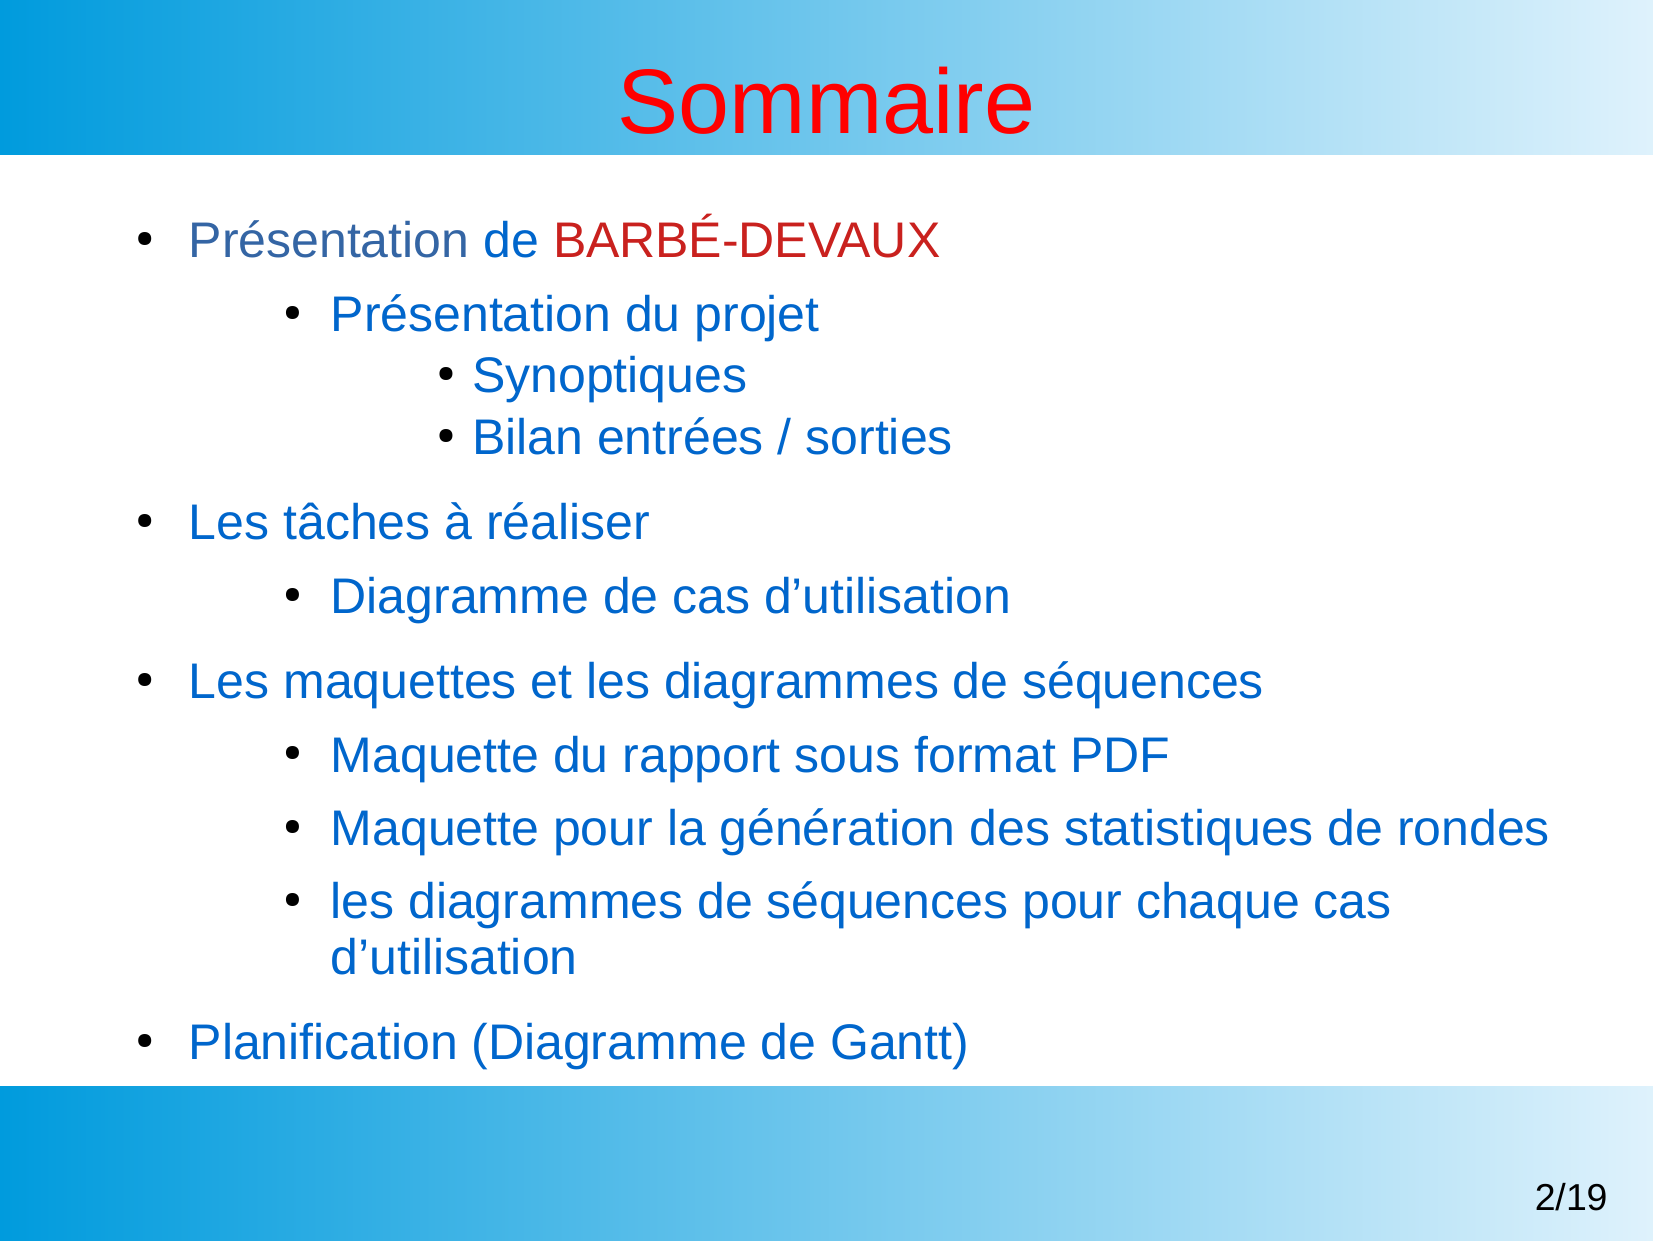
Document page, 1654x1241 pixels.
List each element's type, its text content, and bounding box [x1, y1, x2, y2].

text_box <numéro>/19 [1520, 1169, 1654, 1240]
title Sommaire [82, 49, 1571, 155]
list Présentation de BARBÉ-DEVAUX Présentation du projet Synoptiques Bilan entrées / sorties Les tâches à réaliser Diagramme de cas d’utilisation Les maquettes et les diagrammes de séquences Maquette du rapport sous format PDF Maquette pour la génération des statistiques de rondes les diagrammes de séquences pour chaque cas d’utilisation Planification (Diagramme de Gantt) [118, 212, 1583, 1075]
